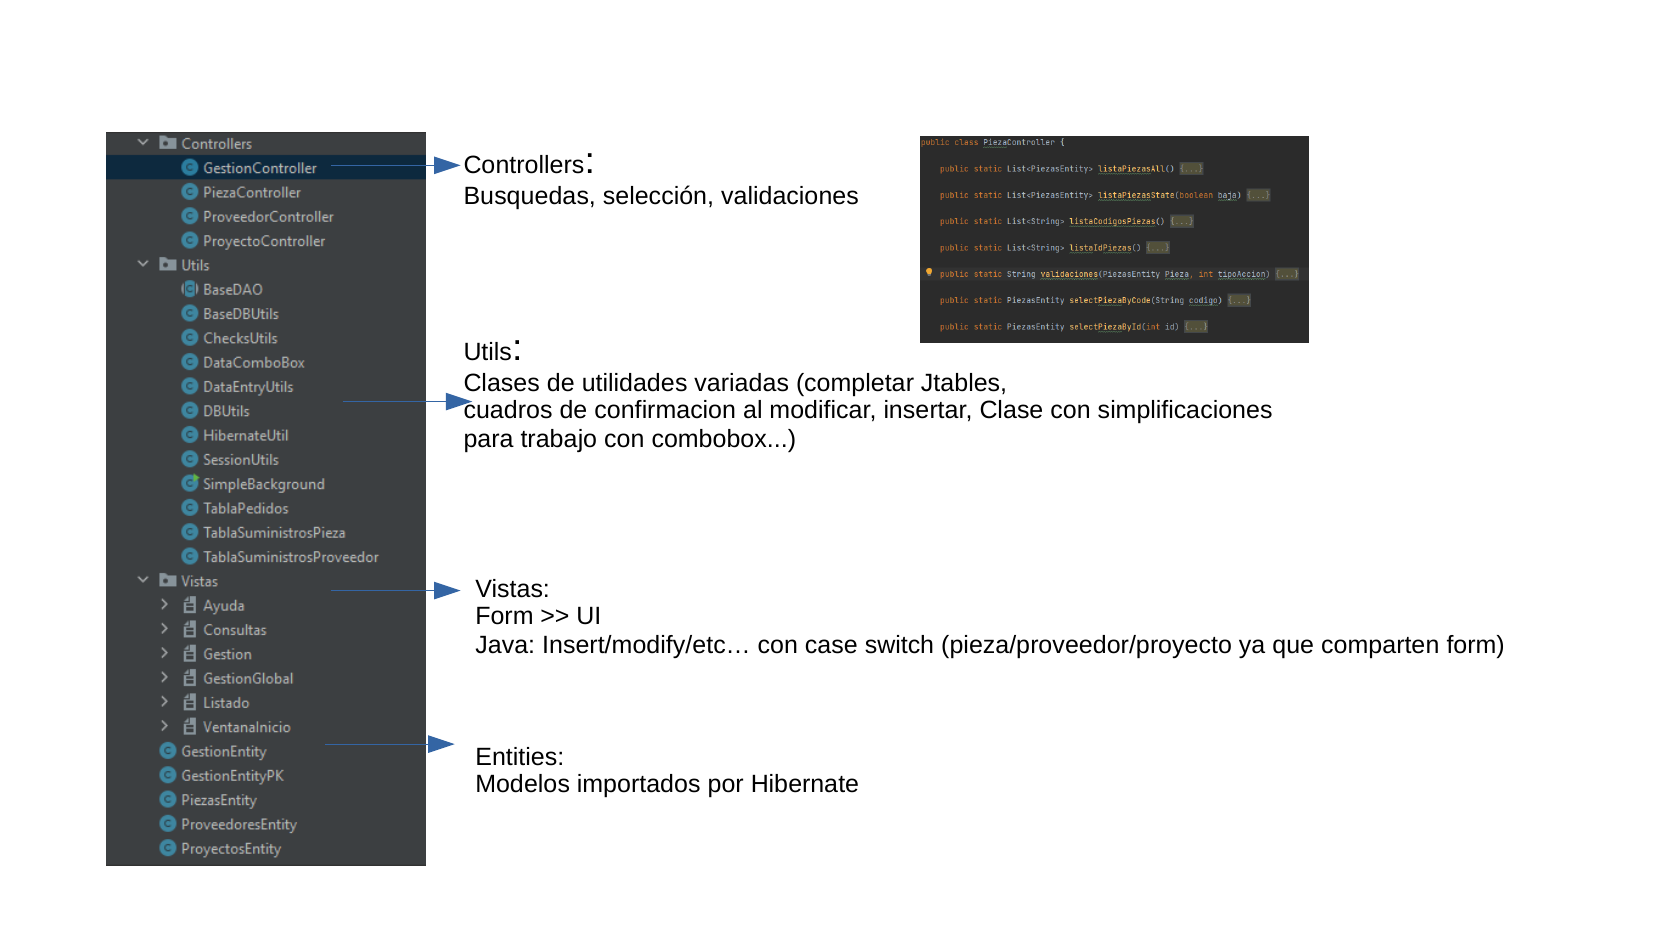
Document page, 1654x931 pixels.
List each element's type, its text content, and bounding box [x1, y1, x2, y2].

picture [106, 132, 426, 866]
text_box Controllers: Busquedas, selección, validaciones [448, 132, 875, 217]
text_box Vistas: Form >> UI Java: Insert/modify/etc… con case switch (pieza/proveedor/proyecto ya que comparten form) Entities: Modelos importados por Hibernate [460, 566, 1523, 834]
picture [920, 136, 1309, 343]
text_box Utils: Clases de utilidades variadas (completar Jtables, cuadros de confirmacion al modificar, insertar, Clase con simplificaciones para trabajo con combobox...) [448, 318, 1297, 460]
